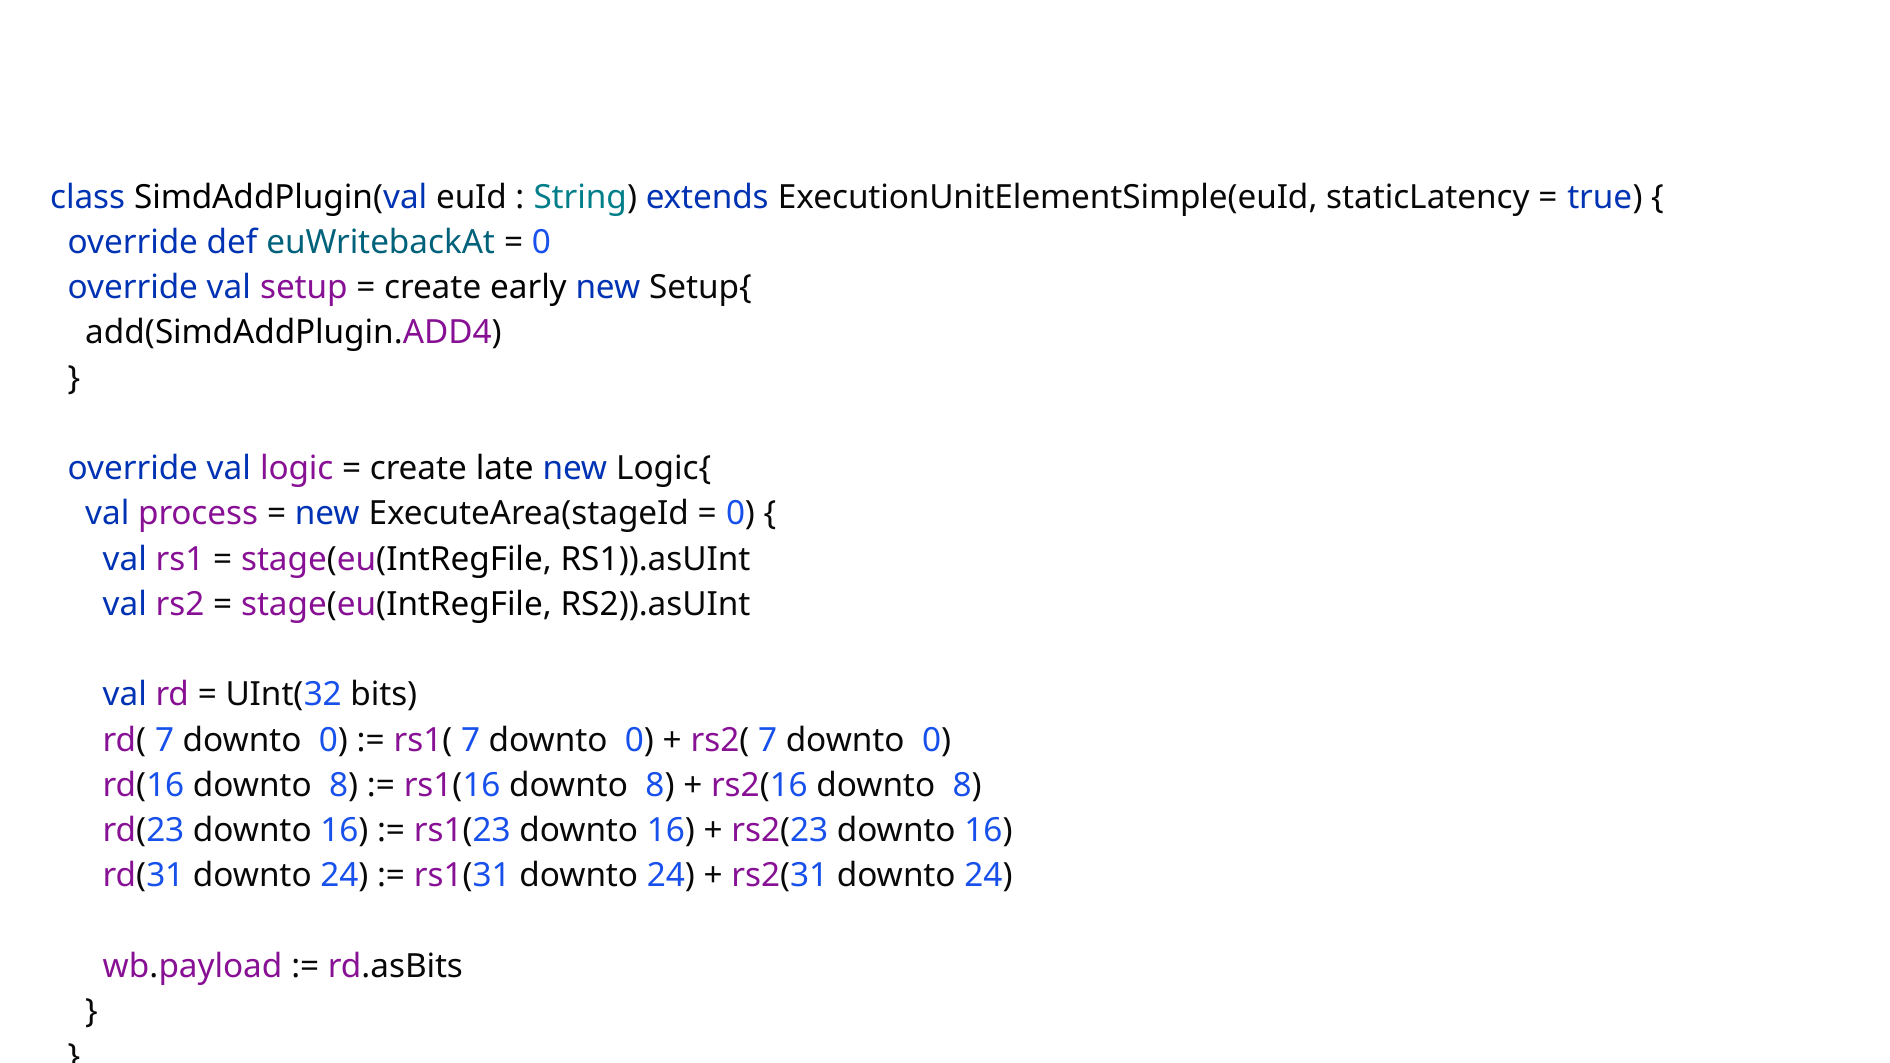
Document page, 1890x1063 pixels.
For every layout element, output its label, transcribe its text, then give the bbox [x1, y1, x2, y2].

text_box class SimdAddPlugin(val euId : String) extends ExecutionUnitElementSimple(euId, staticLatency = true) { override def euWritebackAt = 0 override val setup = create early new Setup{ add(SimdAddPlugin.ADD4) } override val logic = create late new Logic{ val process = new ExecuteArea(stageId = 0) { val rs1 = stage(eu(IntRegFile, RS1)).asUInt val rs2 = stage(eu(IntRegFile, RS2)).asUInt val rd = UInt(32 bits) rd( 7 downto 0) := rs1( 7 downto 0) + rs2( 7 downto 0) rd(16 downto 8) := rs1(16 downto 8) + rs2(16 downto 8) rd(23 downto 16) := rs1(23 downto 16) + rs2(23 downto 16) rd(31 downto 24) := rs1(31 downto 24) + rs2(31 downto 24) wb.payload := rd.asBits } } } [35, 165, 1890, 989]
